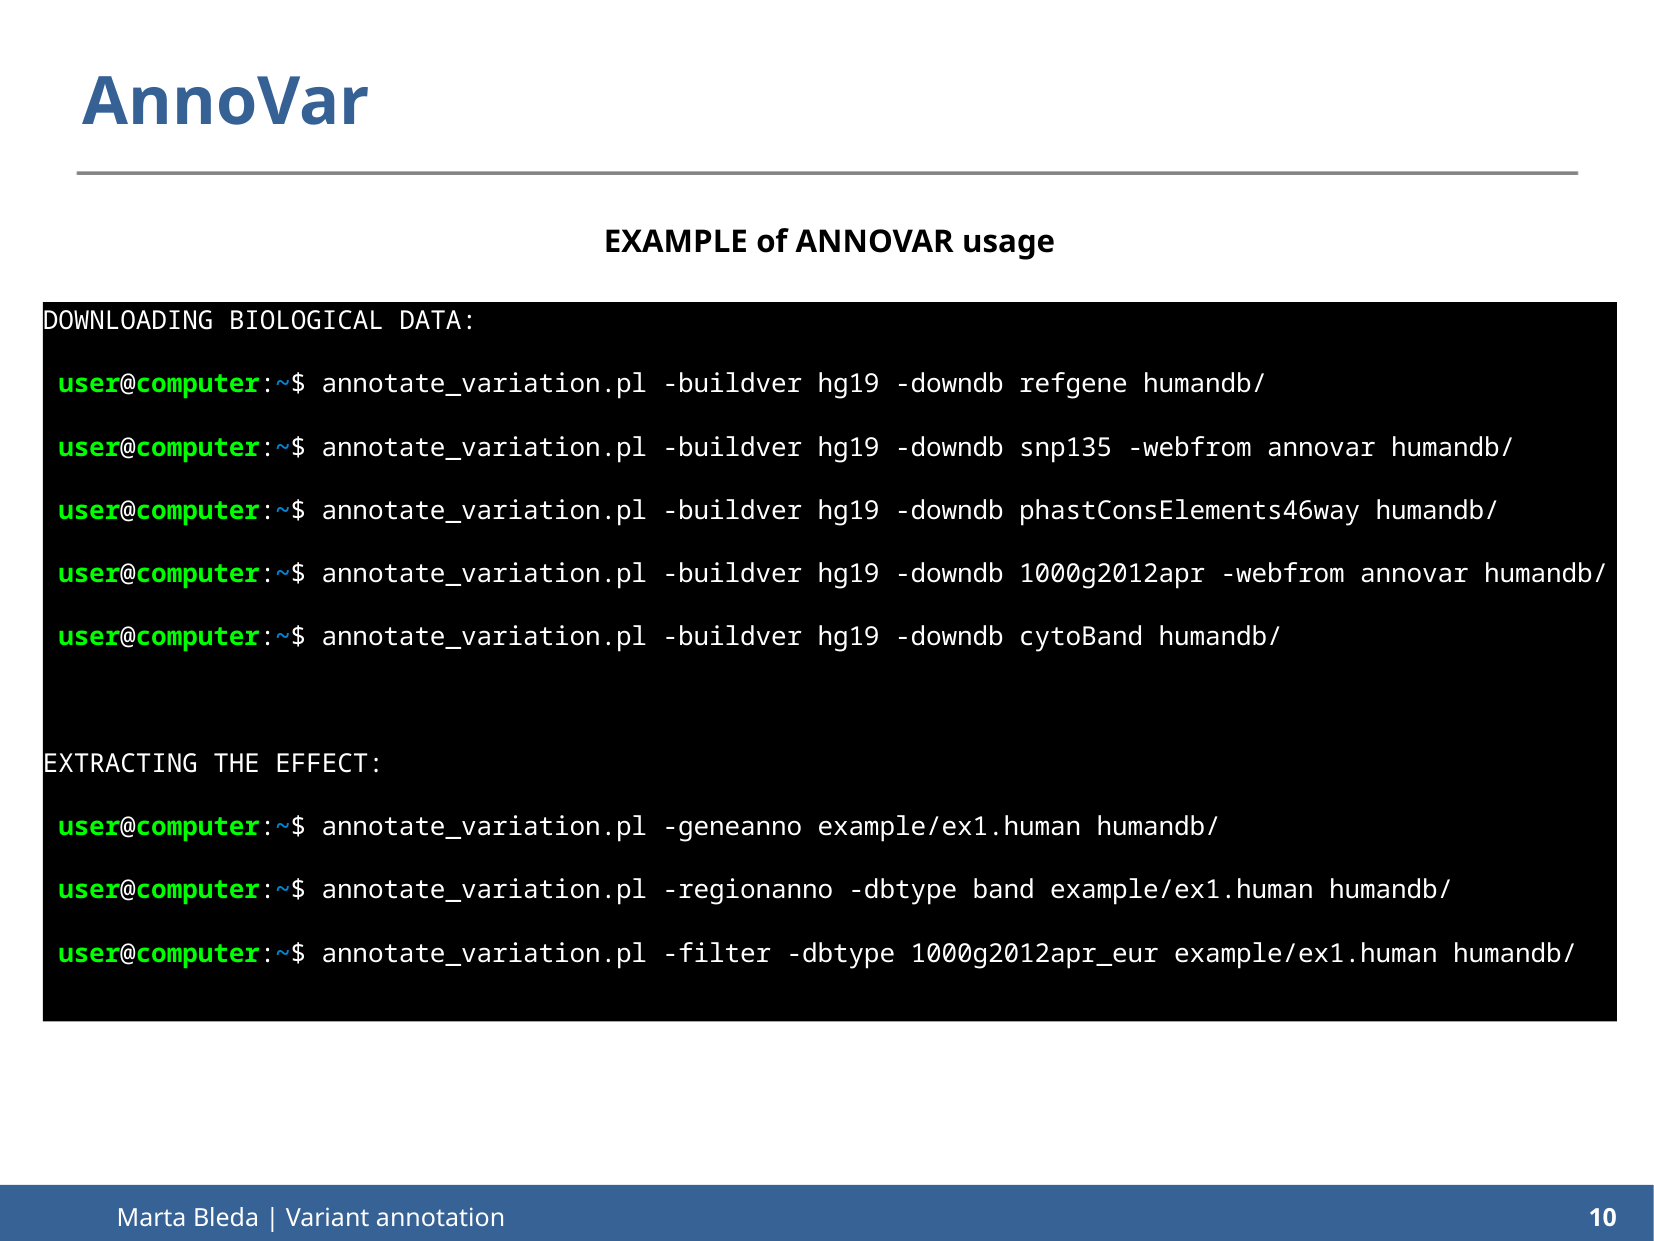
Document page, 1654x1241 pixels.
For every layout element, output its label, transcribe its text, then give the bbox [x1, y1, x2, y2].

list DOWNLOADING BIOLOGICAL DATA: user@computer:~$ annotate_variation.pl -buildver hg19 -downdb refgene humandb/ user@computer:~$ annotate_variation.pl -buildver hg19 -downdb snp135 -webfrom annovar humandb/ user@computer:~$ annotate_variation.pl -buildver hg19 -downdb phastConsElements46way humandb/ user@computer:~$ annotate_variation.pl -buildver hg19 -downdb 1000g2012apr -webfrom annovar humandb/ user@computer:~$ annotate_variation.pl -buildver hg19 -downdb cytoBand humandb/ EXTRACTING THE EFFECT: user@computer:~$ annotate_variation.pl -geneanno example/ex1.human humandb/ user@computer:~$ annotate_variation.pl -regionanno -dbtype band example/ex1.human humandb/ user@computer:~$ annotate_variation.pl -filter -dbtype 1000g2012apr_eur example/ex1.human humandb/ [42, 302, 1617, 1022]
title AnnoVar [82, 49, 1571, 148]
picture [74, 170, 1580, 175]
text_box EXAMPLE of ANNOVAR usage [41, 211, 1619, 299]
